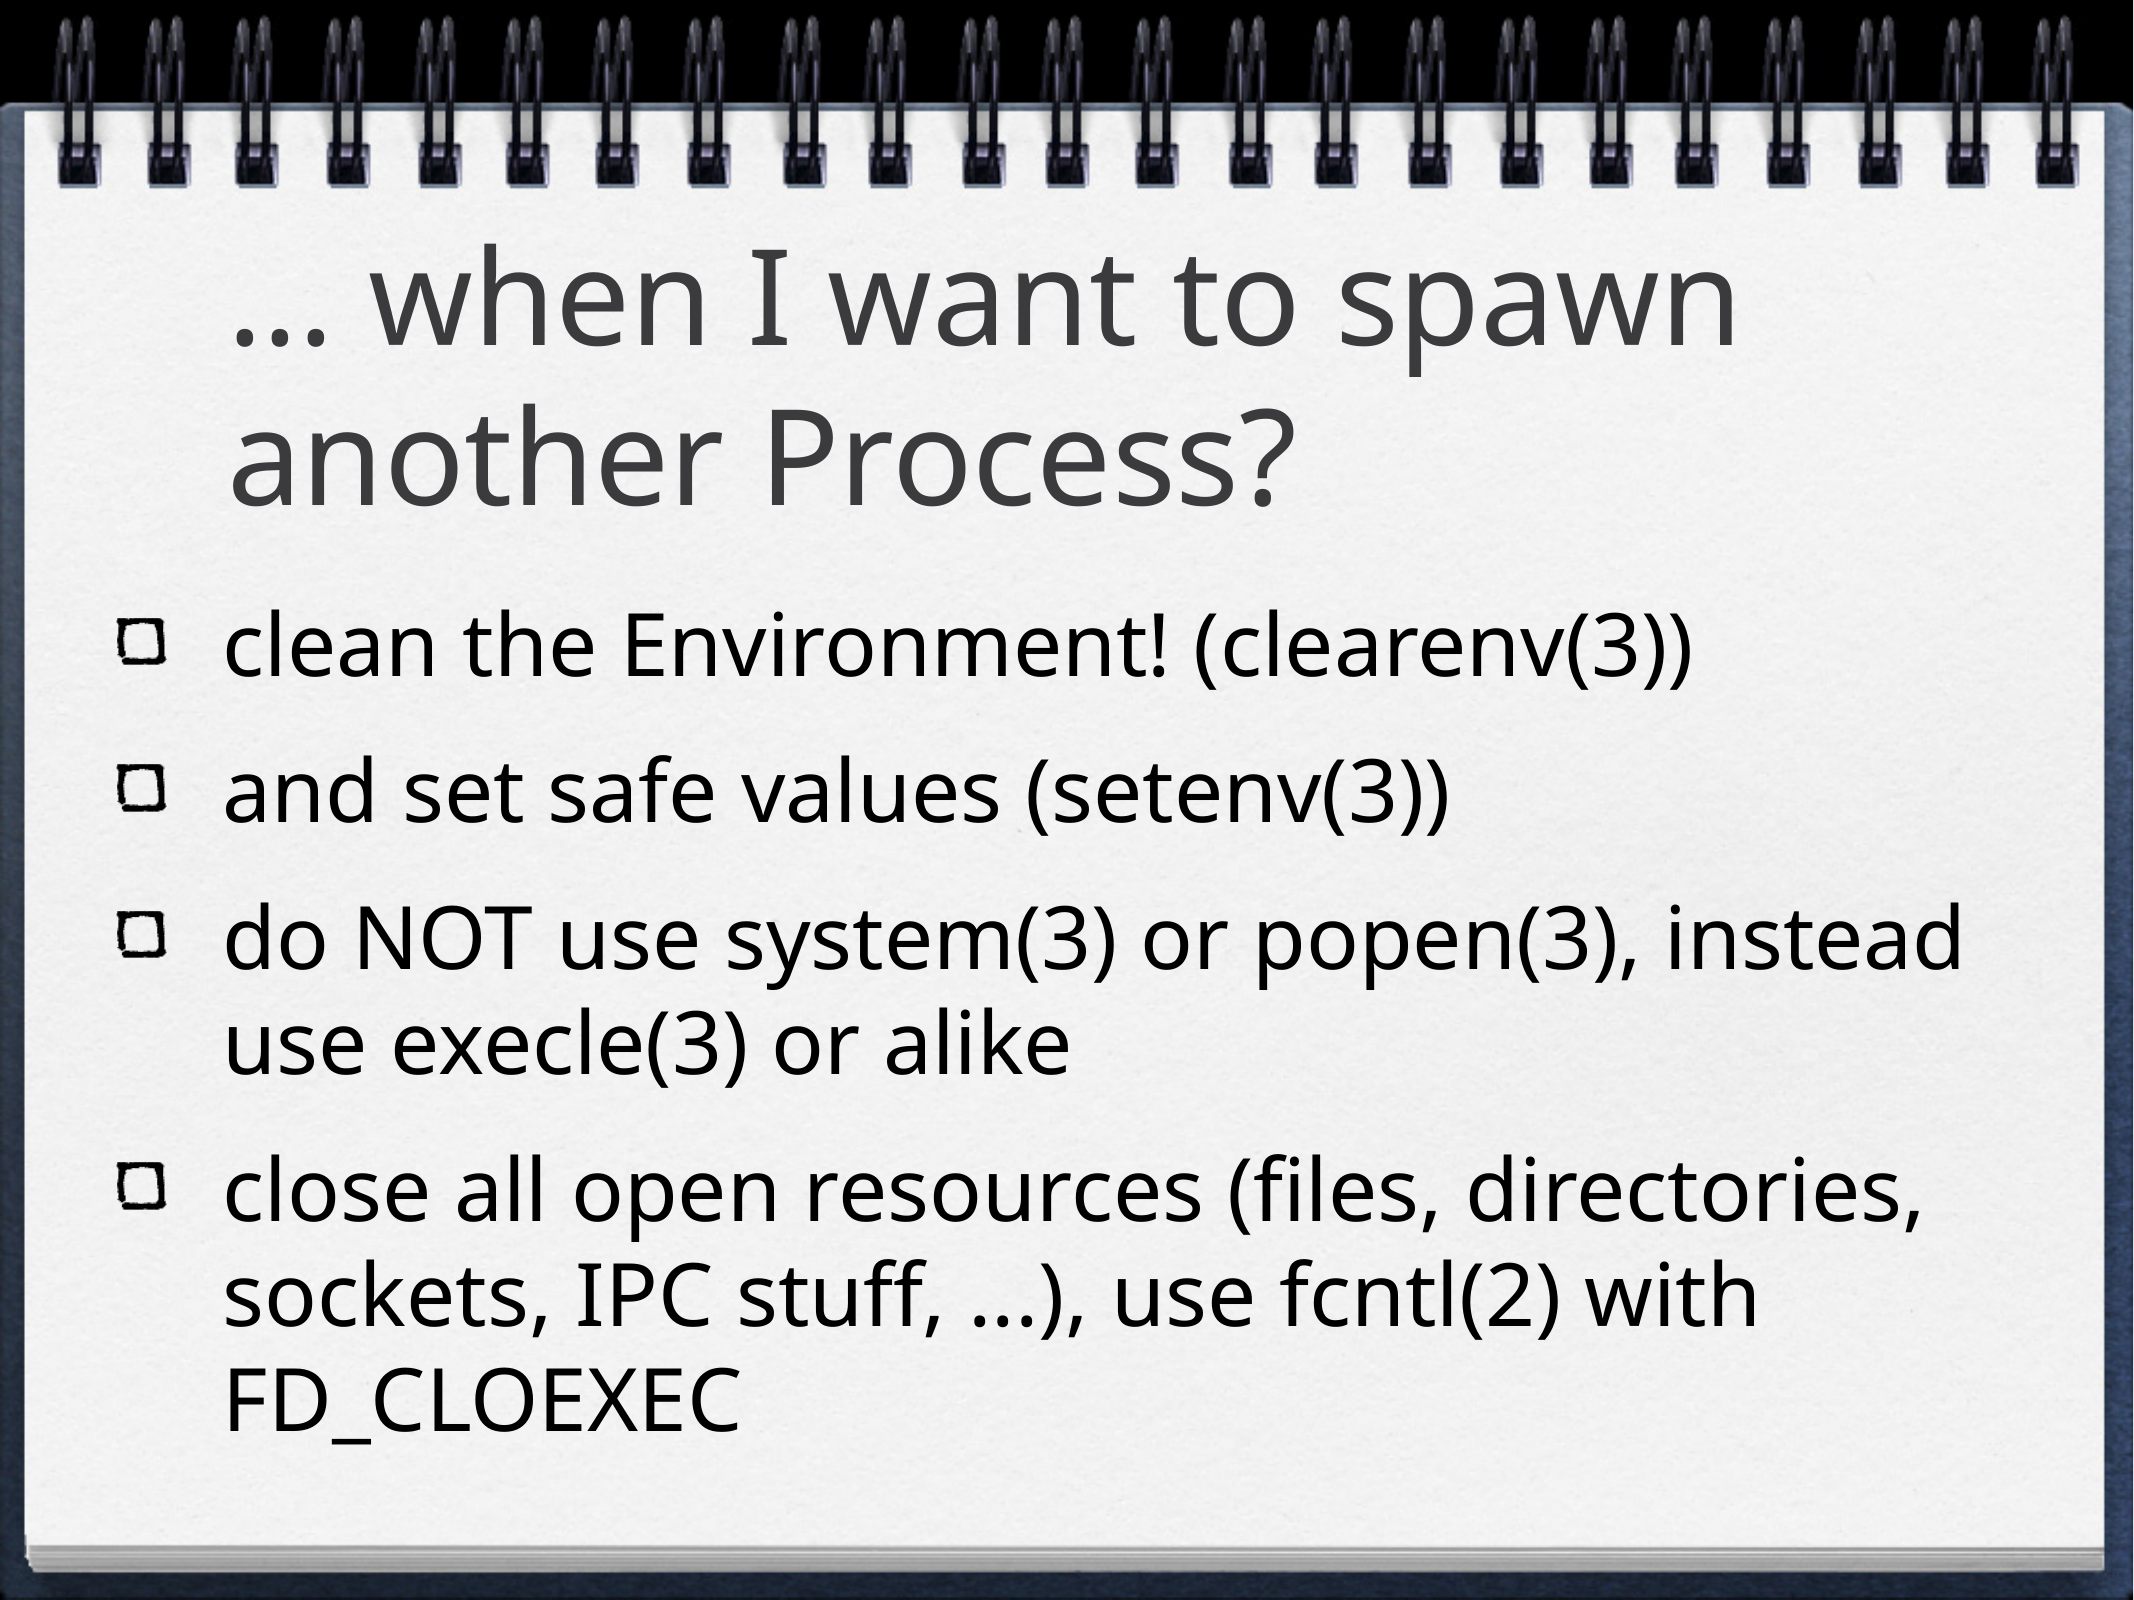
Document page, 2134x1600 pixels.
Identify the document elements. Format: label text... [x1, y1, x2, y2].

picture [0, 0, 2134, 1600]
list clean the Environment! (clearenv(3)) and set safe values (setenv(3)) do NOT use system(3) or popen(3), instead use execle(3) or alike close all open resources (files, directories, sockets, IPC stuff, ...), use fcntl(2) with FD_CLOEXEC [72, 554, 2061, 1484]
title ... when I want to spawn another Process? [218, 197, 1913, 546]
